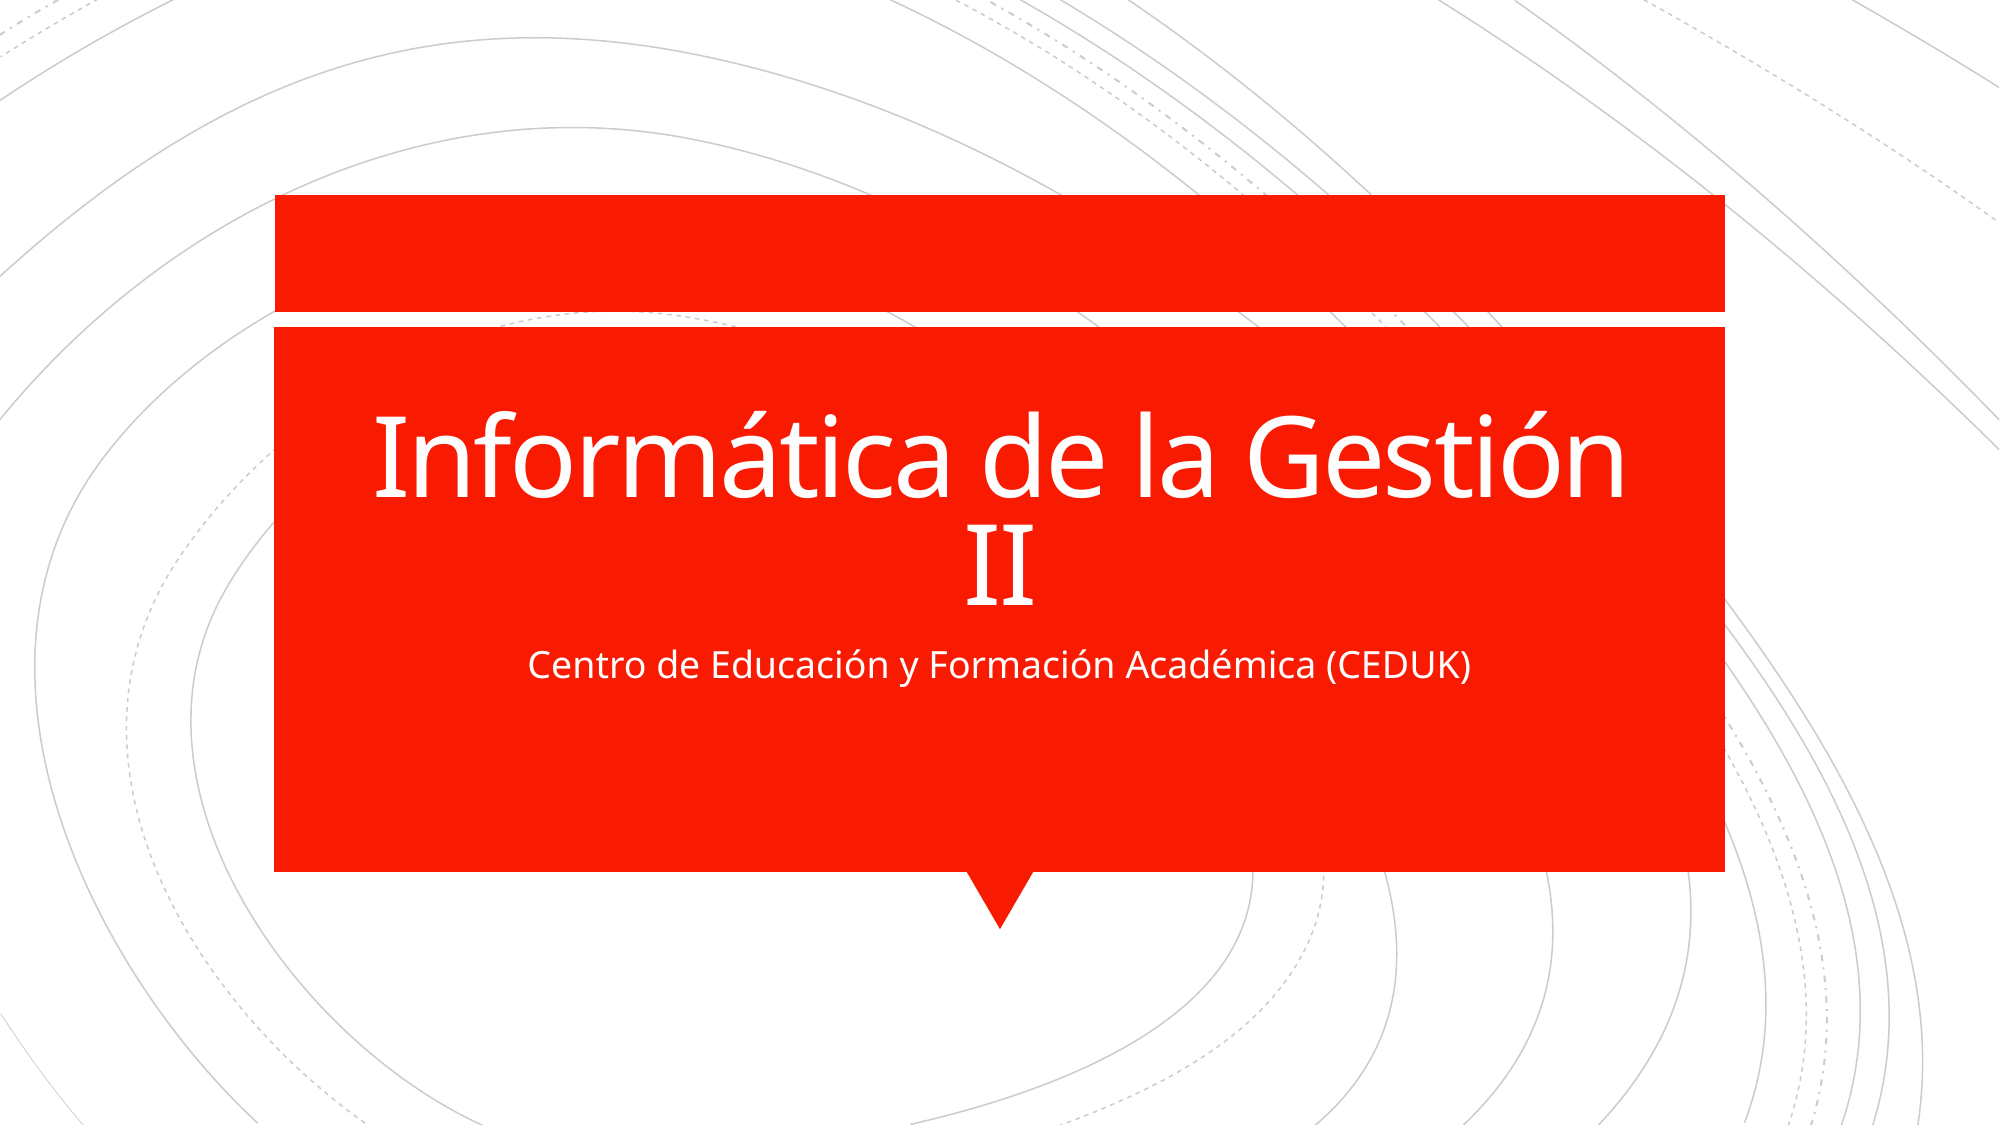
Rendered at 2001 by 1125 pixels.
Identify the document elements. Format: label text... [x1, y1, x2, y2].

title Informática de la Gestión II [288, 340, 1713, 628]
subtitle Centro de Educación y Formación Académica (CEDUK) [288, 640, 1712, 858]
